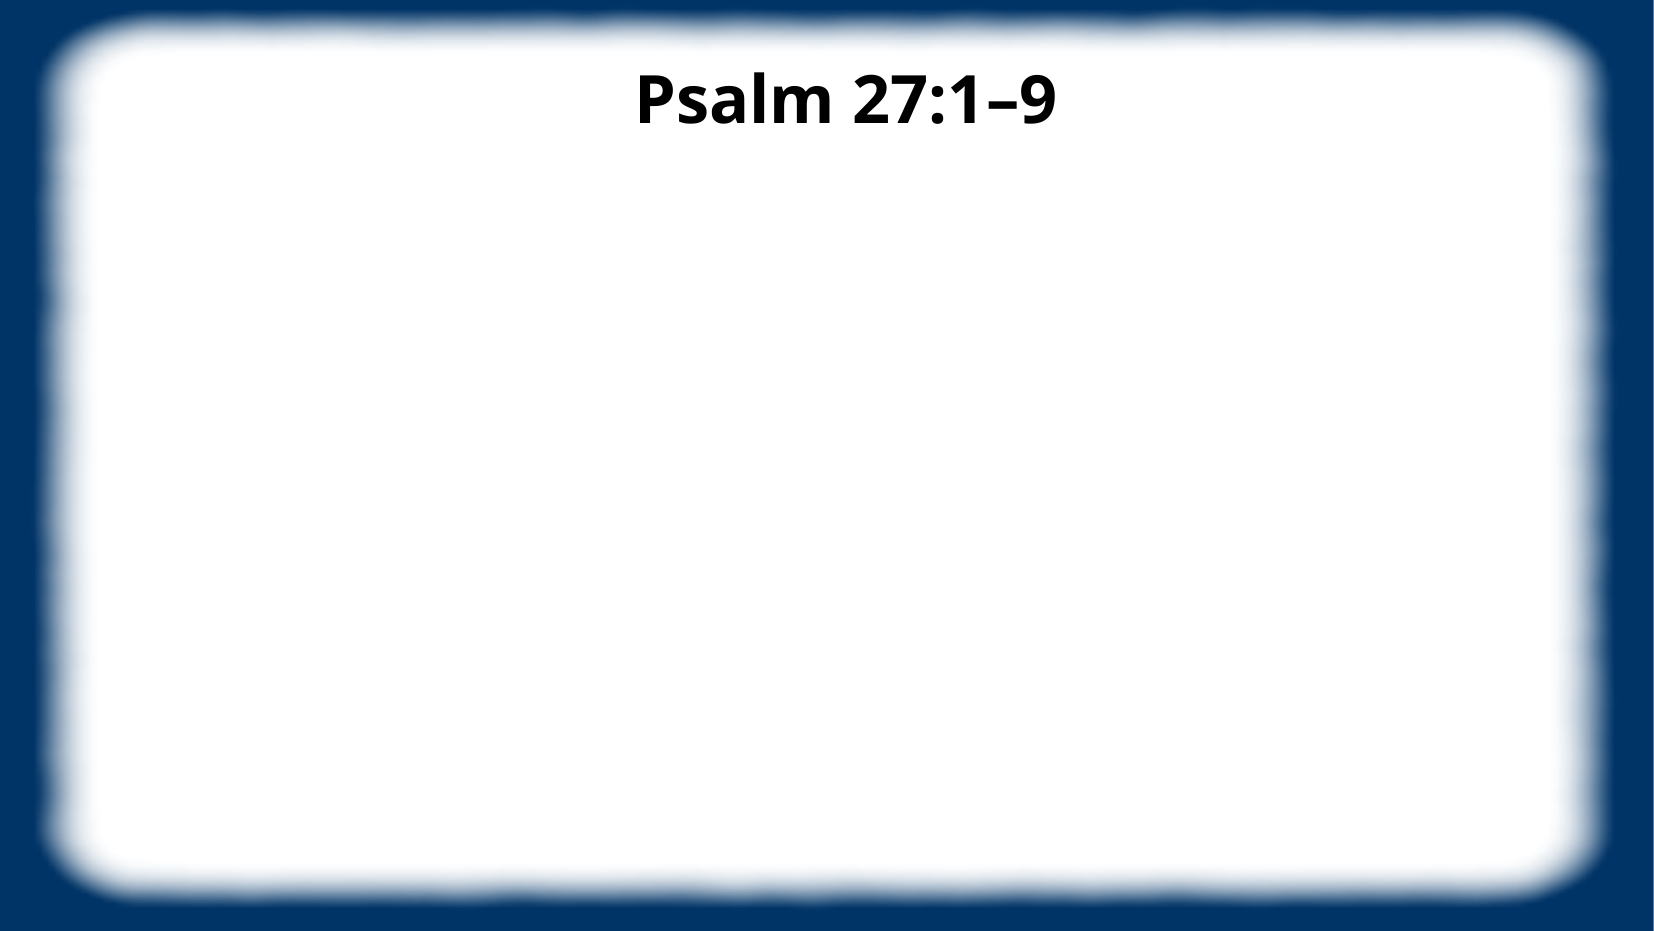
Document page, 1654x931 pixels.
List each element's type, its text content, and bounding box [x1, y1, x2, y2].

picture [0, 0, 1654, 931]
text_box Psalm 27:1–9 [96, 45, 1597, 274]
